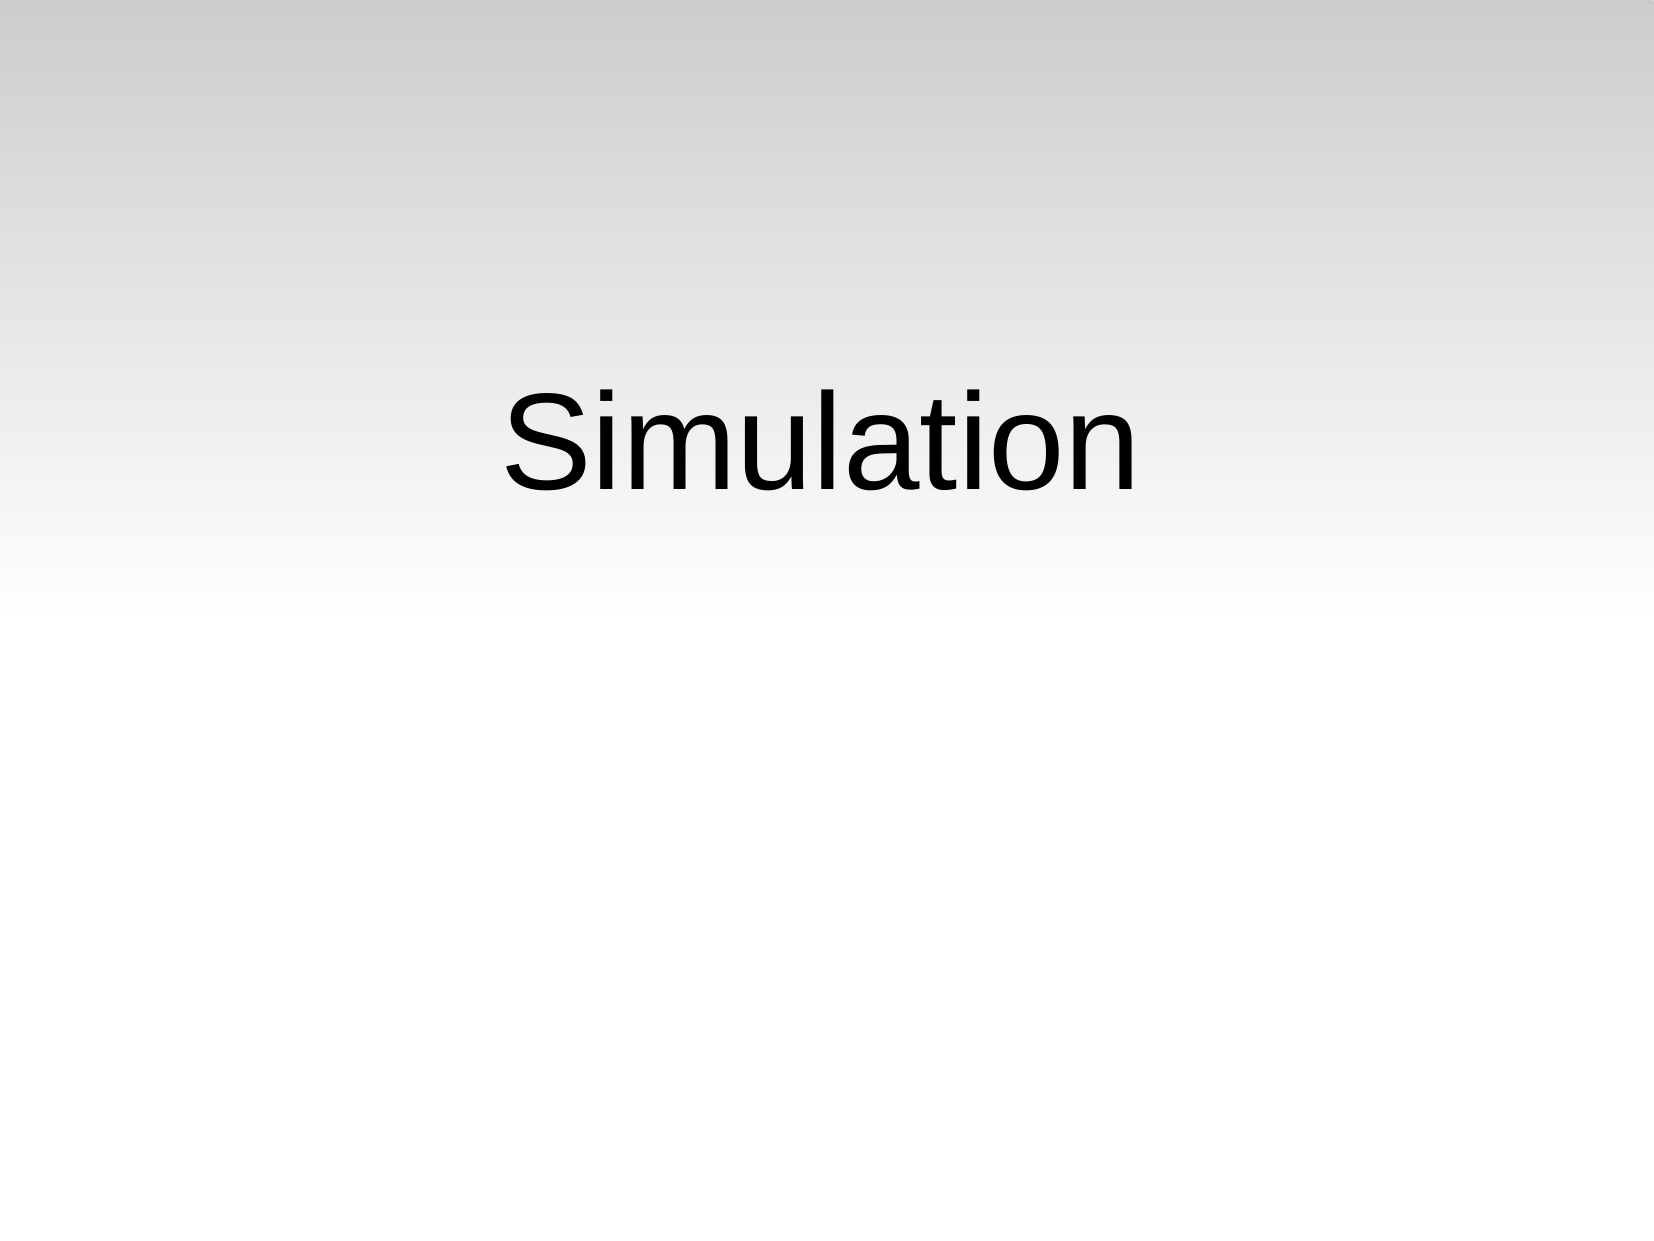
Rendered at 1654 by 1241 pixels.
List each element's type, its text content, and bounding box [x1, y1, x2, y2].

subtitle Simulation [76, 0, 1565, 997]
